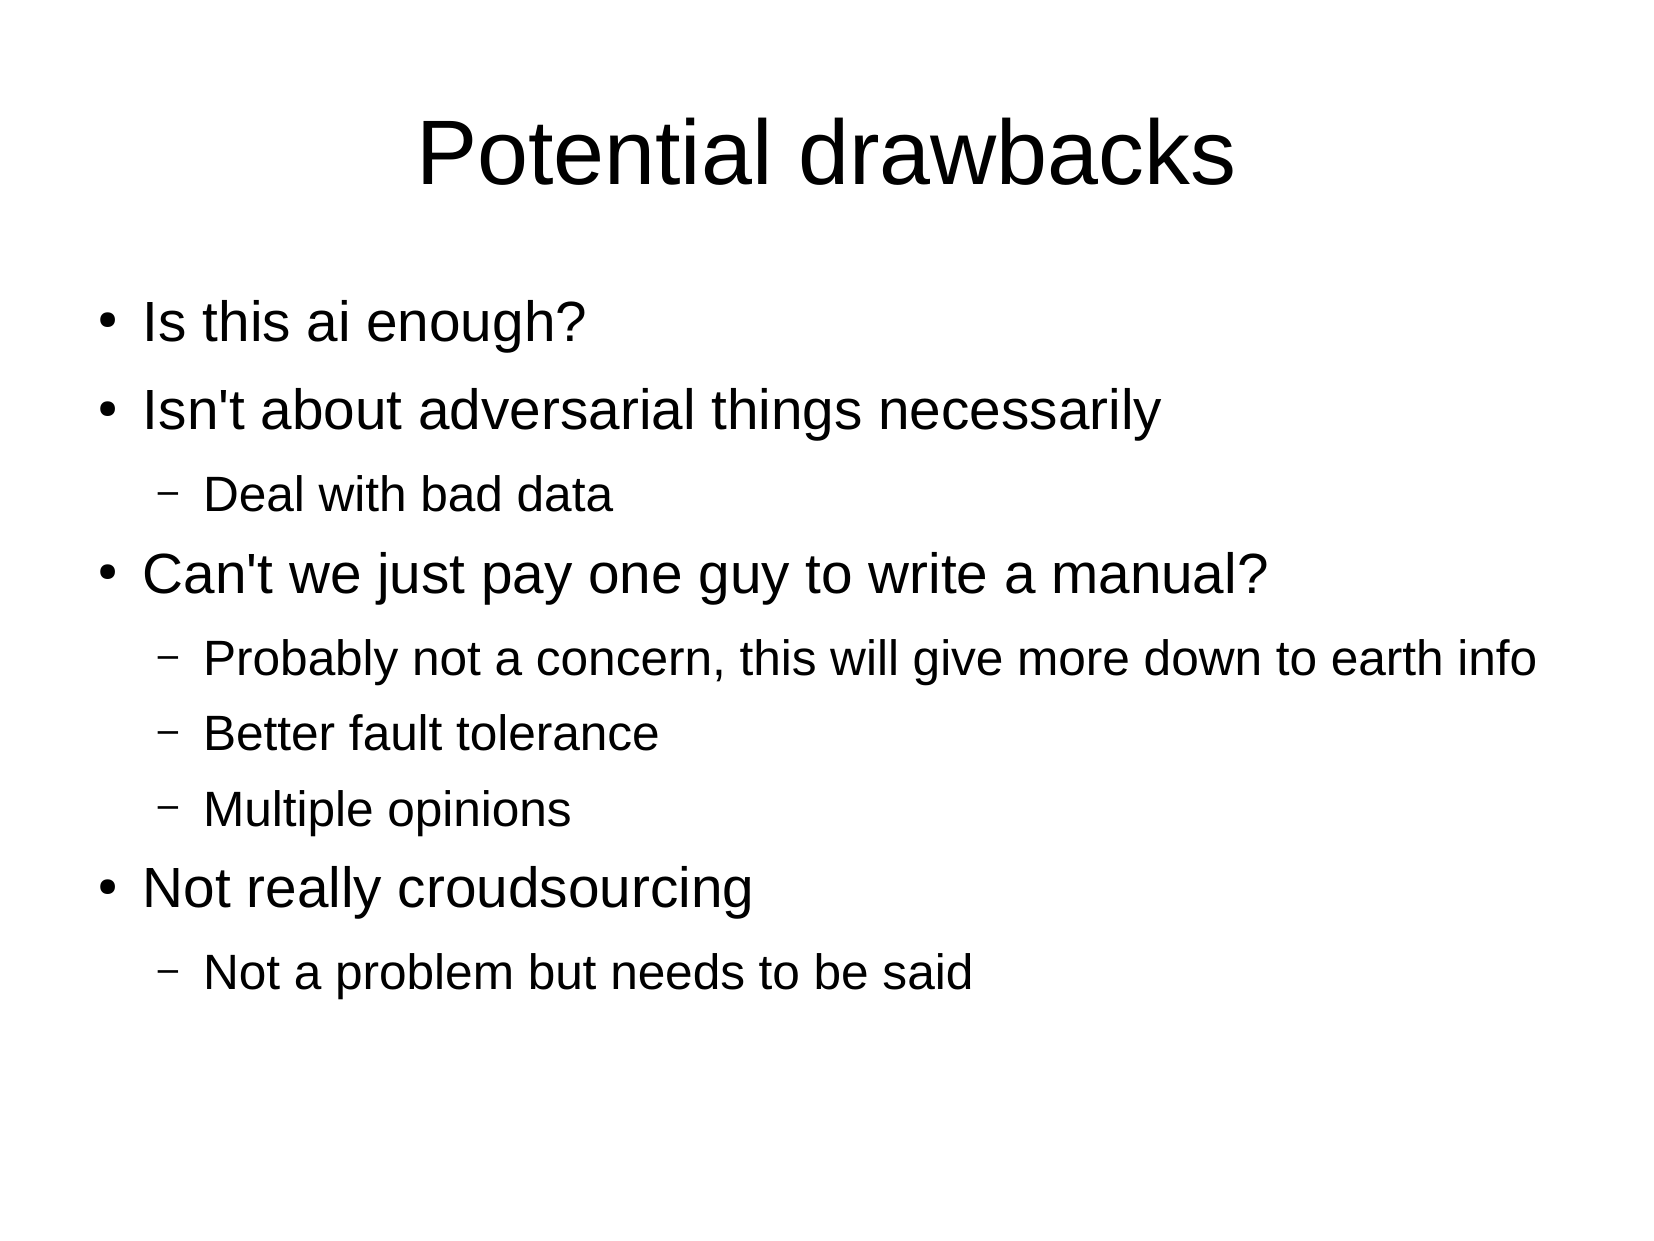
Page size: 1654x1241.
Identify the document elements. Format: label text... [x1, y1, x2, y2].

list Is this ai enough? Isn't about adversarial things necessarily Deal with bad data Can't we just pay one guy to write a manual? Probably not a concern, this will give more down to earth info Better fault tolerance Multiple opinions Not really croudsourcing Not a problem but needs to be said [82, 290, 1571, 1010]
title Potential drawbacks [82, 49, 1571, 257]
